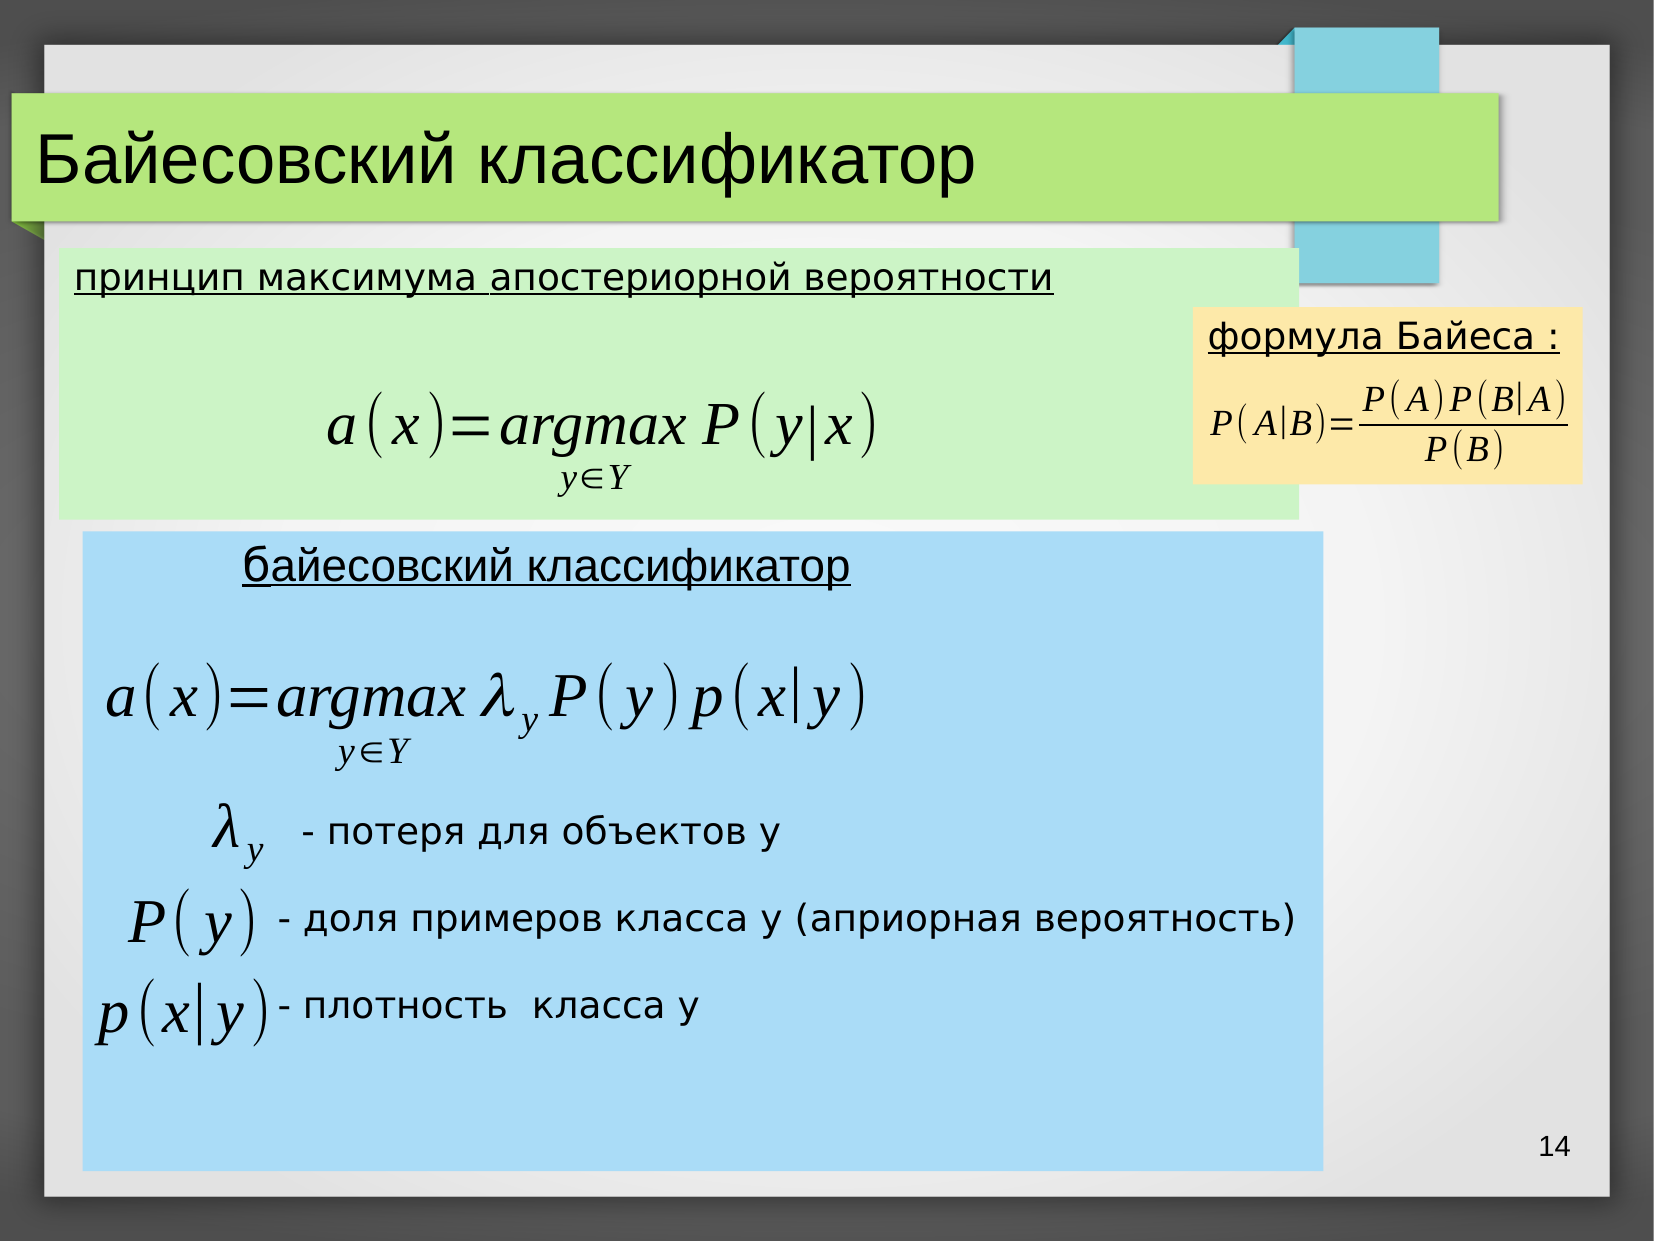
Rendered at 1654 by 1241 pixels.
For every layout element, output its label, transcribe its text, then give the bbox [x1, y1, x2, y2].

text_box байесовский классификатор - потеря для объектов y - доля примеров класса y (априорная вероятность) - плотность класса y [82, 531, 1324, 1172]
title Байесовский классификатор [35, 118, 1489, 199]
chart [85, 976, 278, 1052]
chart [118, 885, 266, 961]
chart [202, 791, 273, 870]
text_box принцип максимума апостериорной вероятности [59, 248, 1300, 520]
picture [0, 0, 1654, 1241]
text_box формула Байеса : [1192, 307, 1583, 485]
chart [97, 660, 875, 772]
chart [318, 389, 887, 502]
chart [1204, 377, 1573, 472]
